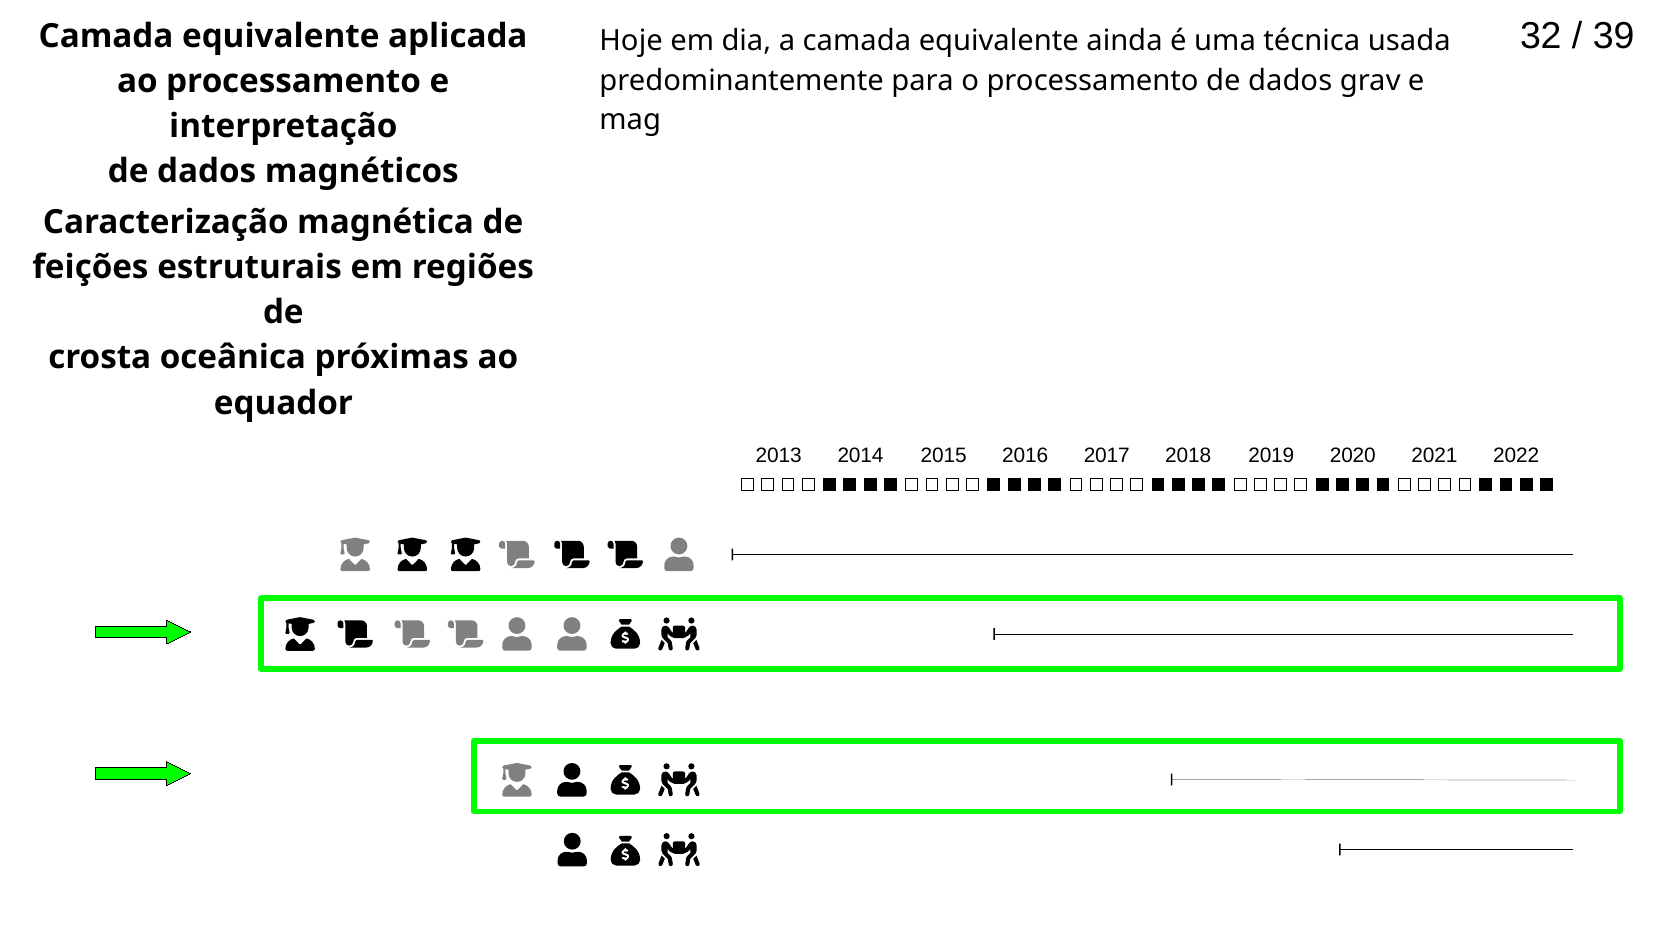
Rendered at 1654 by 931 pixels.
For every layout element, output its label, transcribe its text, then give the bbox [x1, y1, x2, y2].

picture [658, 763, 700, 797]
text_box [552, 611, 591, 654]
text_box [1274, 478, 1287, 491]
picture [557, 762, 587, 797]
text_box 2015 [905, 436, 982, 475]
text_box [823, 478, 836, 491]
text_box [1520, 478, 1533, 491]
text_box [1070, 478, 1082, 491]
text_box [761, 478, 774, 491]
text_box 2016 [987, 436, 1064, 475]
text_box [1192, 478, 1205, 491]
text_box [1377, 478, 1389, 491]
text_box 2013 [740, 436, 817, 475]
picture [554, 538, 590, 571]
text_box [95, 620, 191, 644]
text_box [1172, 478, 1185, 491]
text_box [1398, 478, 1411, 491]
text_box [1028, 478, 1041, 491]
text_box [1008, 478, 1021, 491]
text_box 2019 [1233, 436, 1310, 475]
picture [285, 617, 315, 651]
text_box 2022 [1478, 436, 1555, 475]
text_box 2021 [1396, 436, 1473, 475]
text_box [1316, 478, 1329, 491]
picture [610, 835, 641, 866]
text_box [843, 478, 856, 491]
text_box 2020 [1315, 436, 1391, 475]
text_box 2018 [1150, 436, 1227, 475]
text_box [1090, 478, 1103, 491]
text_box Caracterização magnética de feições estruturais em regiões de crosta oceânica próximas ao equador [0, 248, 567, 374]
text_box [1336, 478, 1349, 491]
text_box [905, 478, 918, 491]
text_box [1110, 478, 1123, 491]
picture [658, 617, 700, 651]
text_box [946, 478, 959, 491]
picture [337, 618, 373, 650]
text_box [926, 478, 938, 491]
text_box [333, 532, 372, 575]
text_box [1212, 478, 1225, 491]
text_box [95, 761, 191, 786]
text_box [1356, 478, 1369, 491]
text_box [497, 611, 536, 654]
text_box [497, 758, 536, 801]
text_box [1500, 478, 1512, 491]
text_box [1459, 478, 1471, 491]
picture [610, 619, 641, 649]
text_box [1294, 478, 1307, 491]
text_box [499, 532, 538, 575]
text_box Camada equivalente aplicada ao processamento e interpretação de dados magnéticos [11, 3, 556, 201]
text_box [1254, 478, 1267, 491]
picture [610, 765, 641, 795]
text_box [741, 478, 754, 491]
text_box [659, 534, 698, 577]
text_box [1540, 478, 1553, 491]
text_box [446, 611, 485, 654]
text_box [1479, 478, 1492, 491]
picture [658, 833, 700, 867]
text_box 2017 [1068, 436, 1145, 475]
text_box [1438, 478, 1451, 491]
text_box [1234, 478, 1247, 491]
text_box [802, 478, 815, 491]
text_box [393, 611, 432, 654]
text_box [782, 478, 794, 491]
text_box [1130, 478, 1143, 491]
picture [607, 538, 644, 571]
text_box [884, 478, 897, 491]
picture [450, 537, 481, 572]
text_box <number> / 39 [1375, 0, 1654, 71]
text_box [1048, 478, 1061, 491]
picture [397, 537, 428, 572]
text_box [966, 478, 979, 491]
text_box [1152, 478, 1164, 491]
text_box [864, 478, 877, 491]
text_box 2014 [822, 436, 899, 475]
text_box Hoje em dia, a camada equivalente ainda é uma técnica usada predominantemente para o processamento de dados grav e mag [584, 11, 1485, 92]
picture [557, 832, 588, 867]
text_box [1418, 478, 1431, 491]
text_box [987, 478, 1000, 491]
